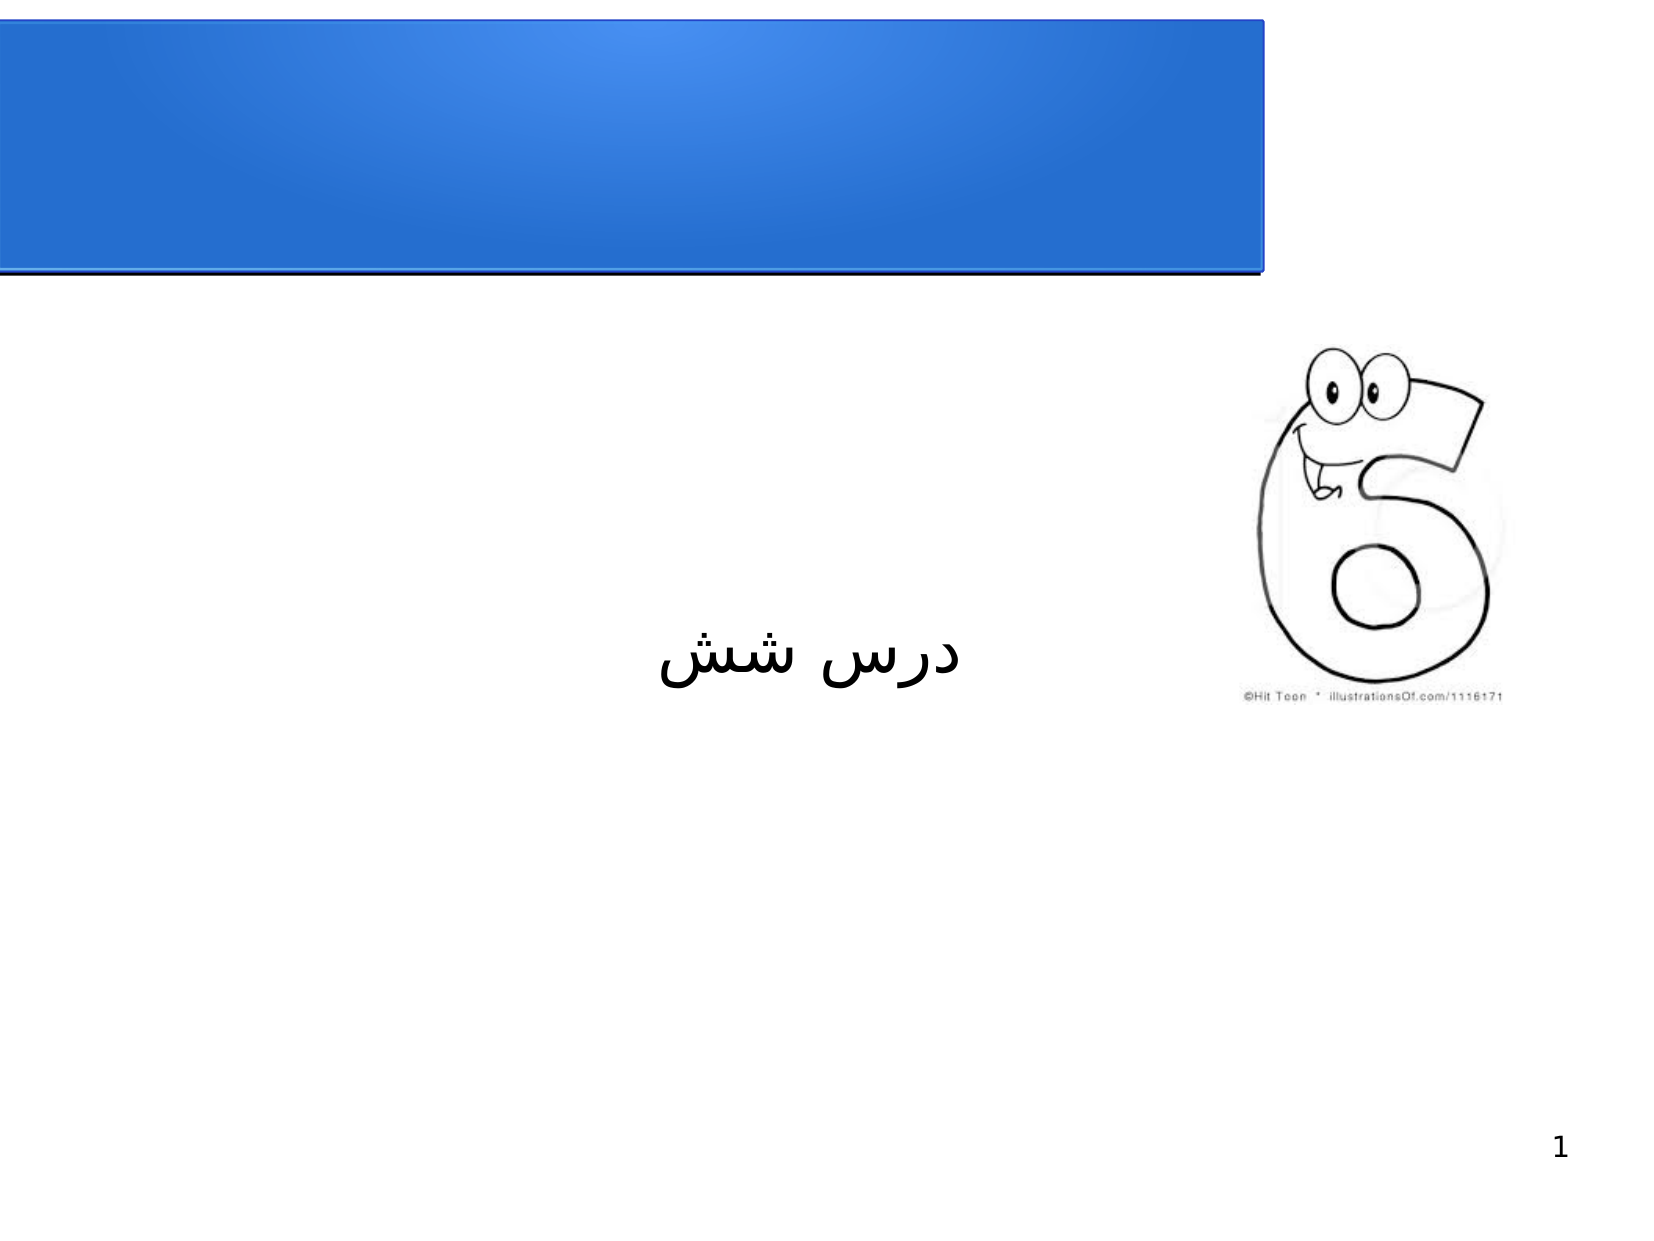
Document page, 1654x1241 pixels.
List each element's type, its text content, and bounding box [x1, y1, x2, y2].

picture [1202, 344, 1545, 705]
subtitle درس شش [82, 290, 1538, 1010]
